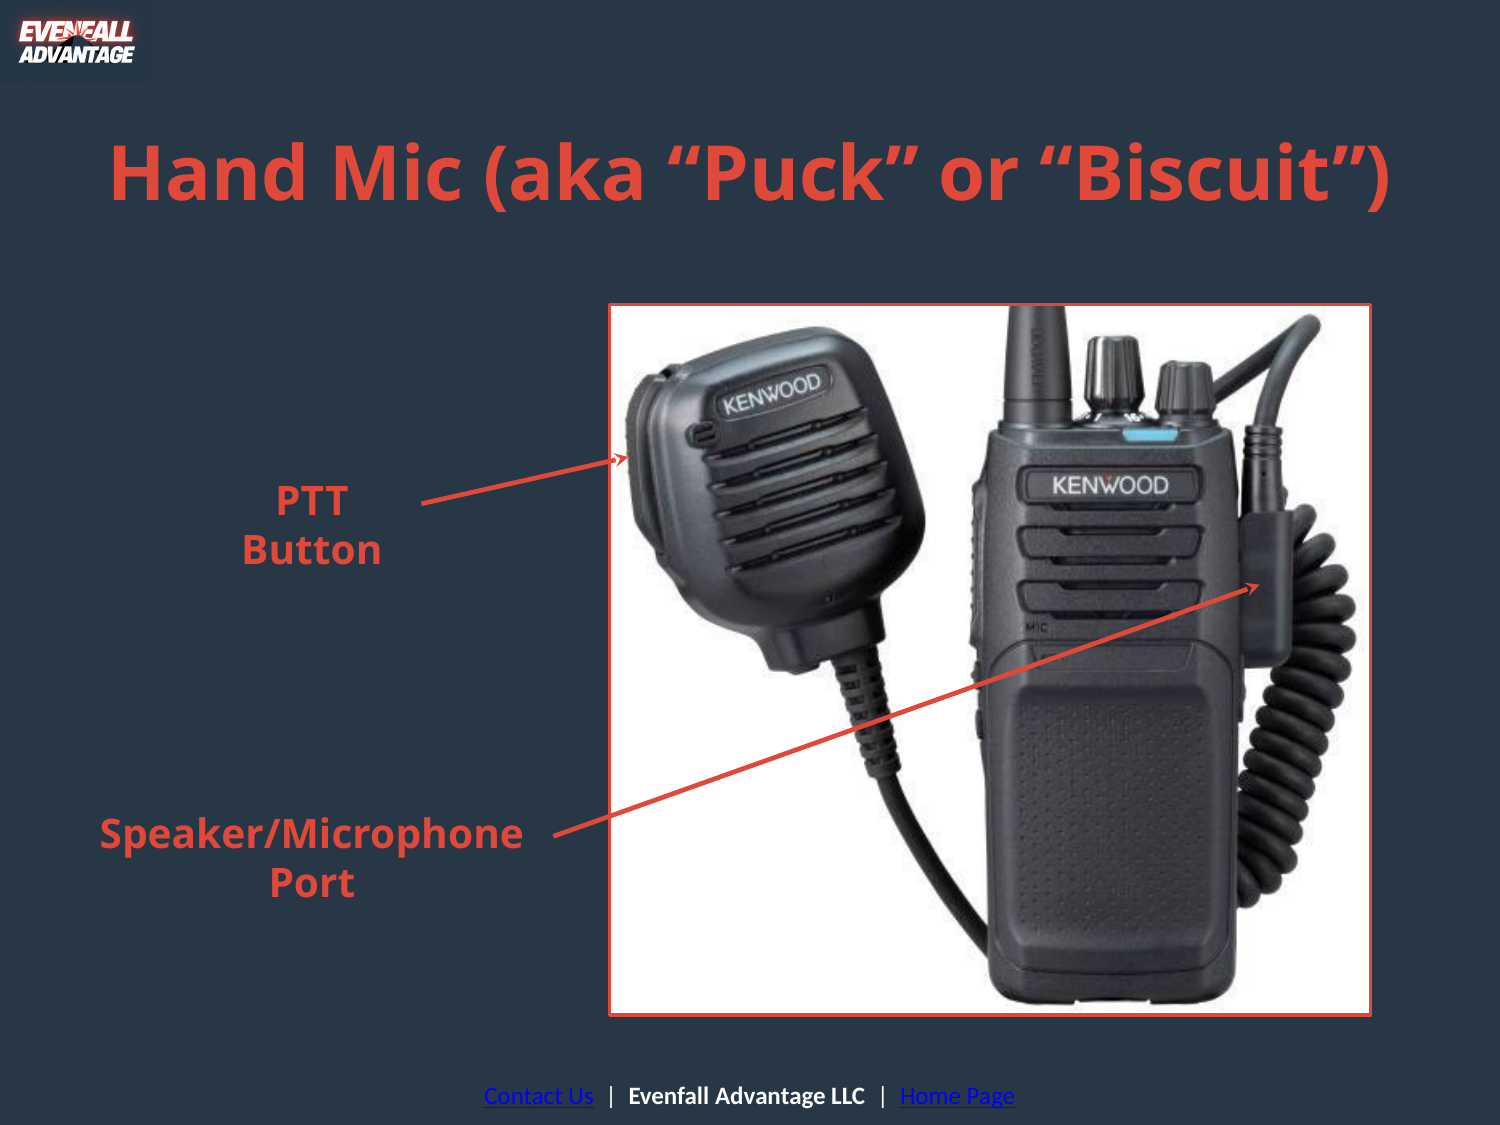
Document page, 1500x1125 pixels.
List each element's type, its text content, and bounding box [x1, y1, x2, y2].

text_box Speaker/Microphone Port [70, 793, 554, 880]
picture [611, 305, 1370, 1014]
title Hand Mic (aka “Puck” or “Biscuit”) [75, 76, 1425, 264]
text_box PTT Button [202, 460, 422, 547]
picture [0, 0, 152, 83]
